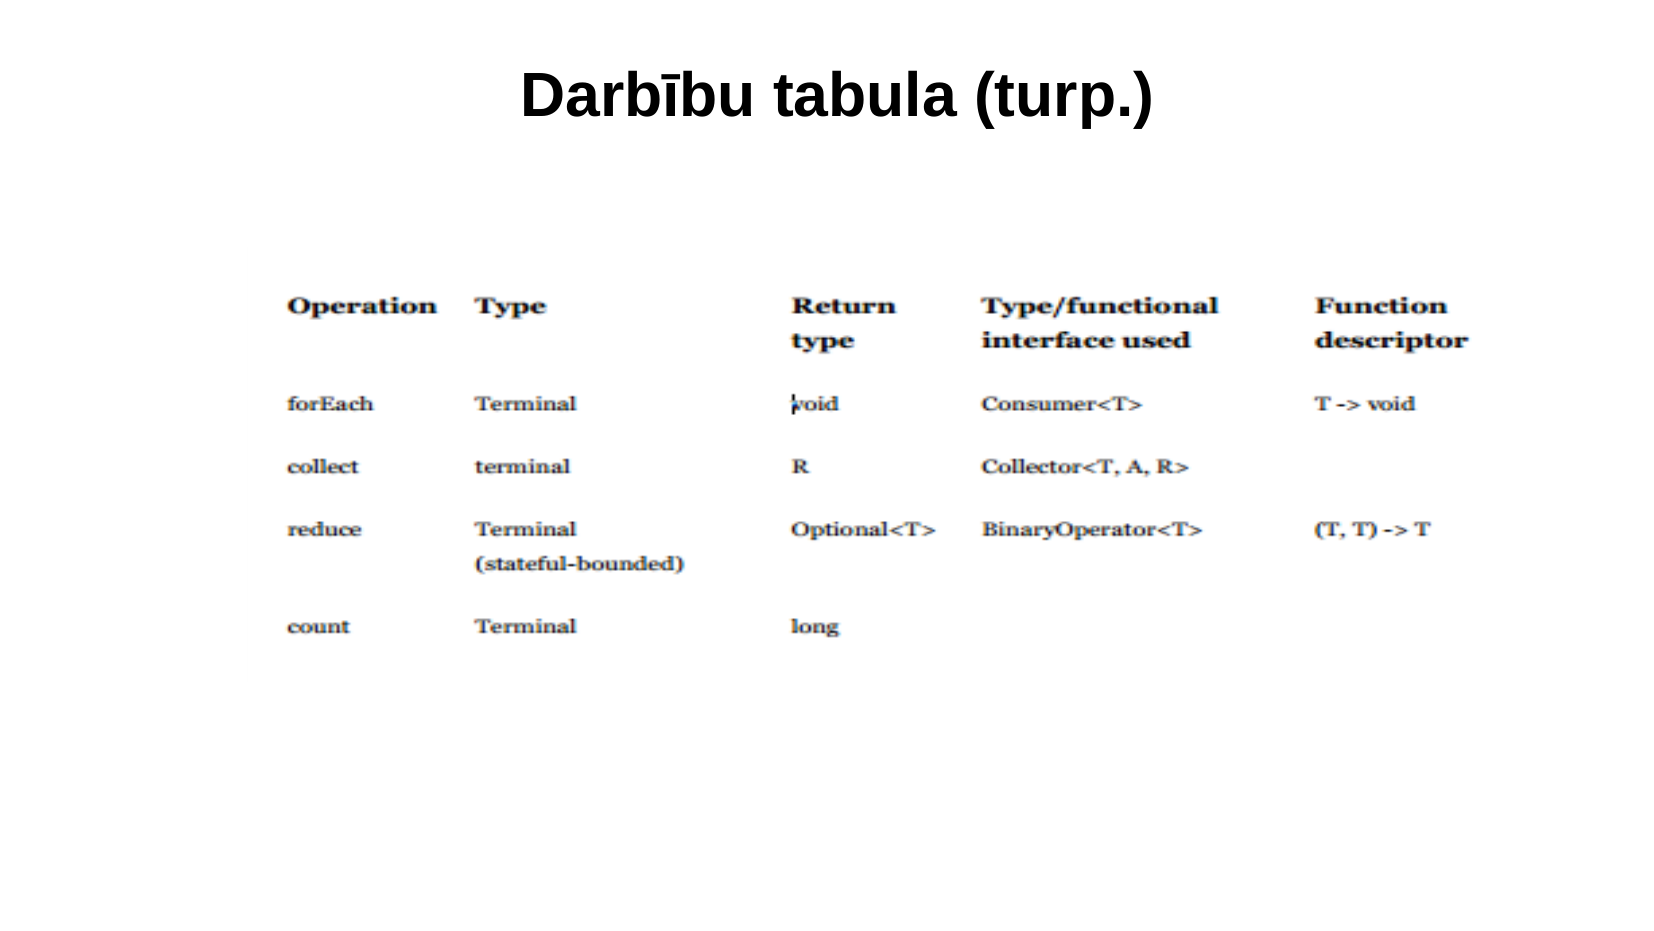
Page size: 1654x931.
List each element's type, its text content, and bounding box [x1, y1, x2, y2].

title Darbību tabula (turp.) [82, 36, 1571, 146]
picture [246, 247, 1542, 682]
